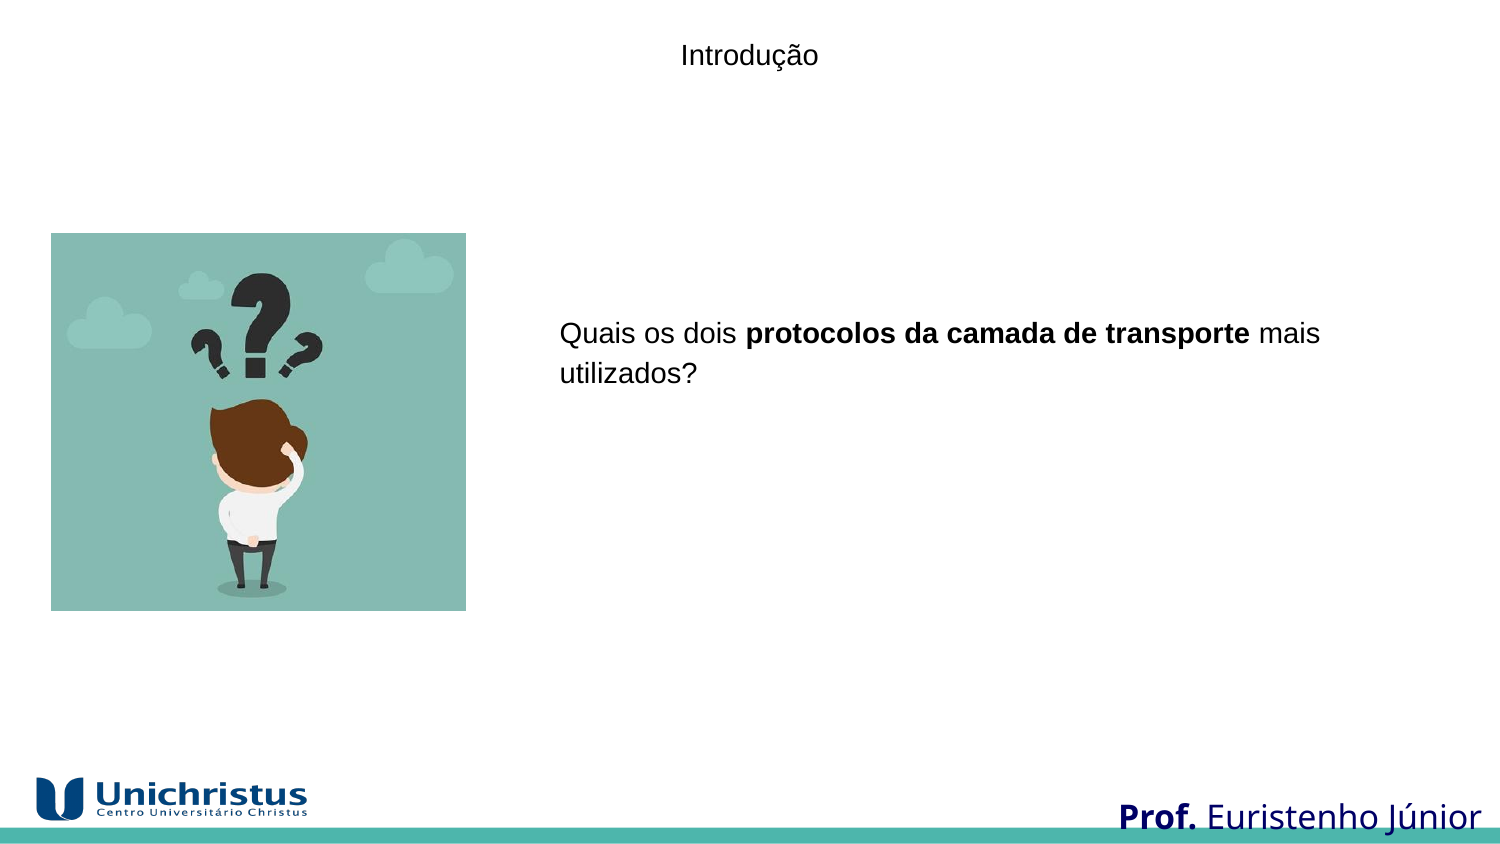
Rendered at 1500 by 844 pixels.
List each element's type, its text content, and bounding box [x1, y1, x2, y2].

list Quais os dois protocolos da camada de transporte mais utilizados? [544, 152, 1449, 750]
title Introdução [51, 20, 1449, 137]
picture [51, 233, 466, 611]
picture [32, 775, 311, 822]
